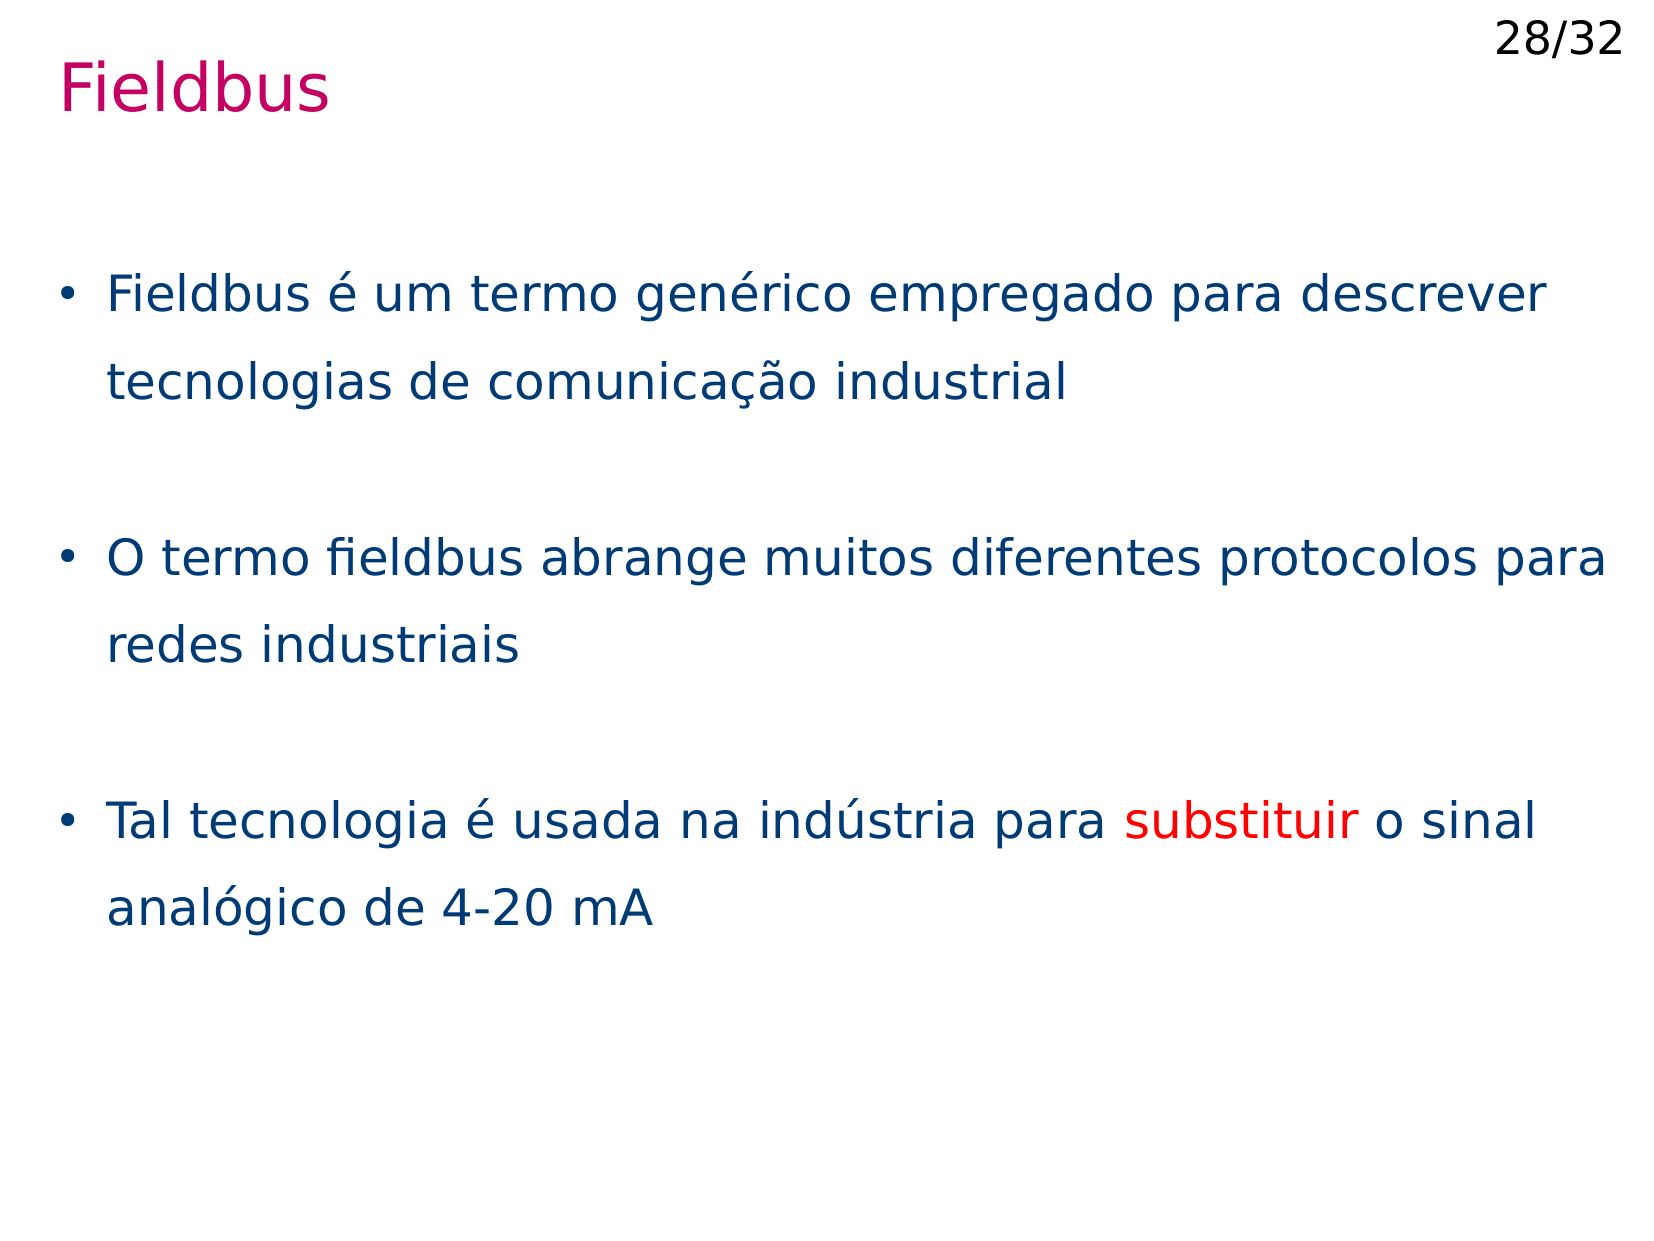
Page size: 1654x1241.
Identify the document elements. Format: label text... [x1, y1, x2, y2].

list Fieldbus é um termo genérico empregado para descrever tecnologias de comunicação industrial O termo fieldbus abrange muitos diferentes protocolos para redes industriais Tal tecnologia é usada na indústria para substituir o sinal analógico de 4-20 mA [59, 236, 1625, 1211]
title Fieldbus [59, 29, 1625, 148]
